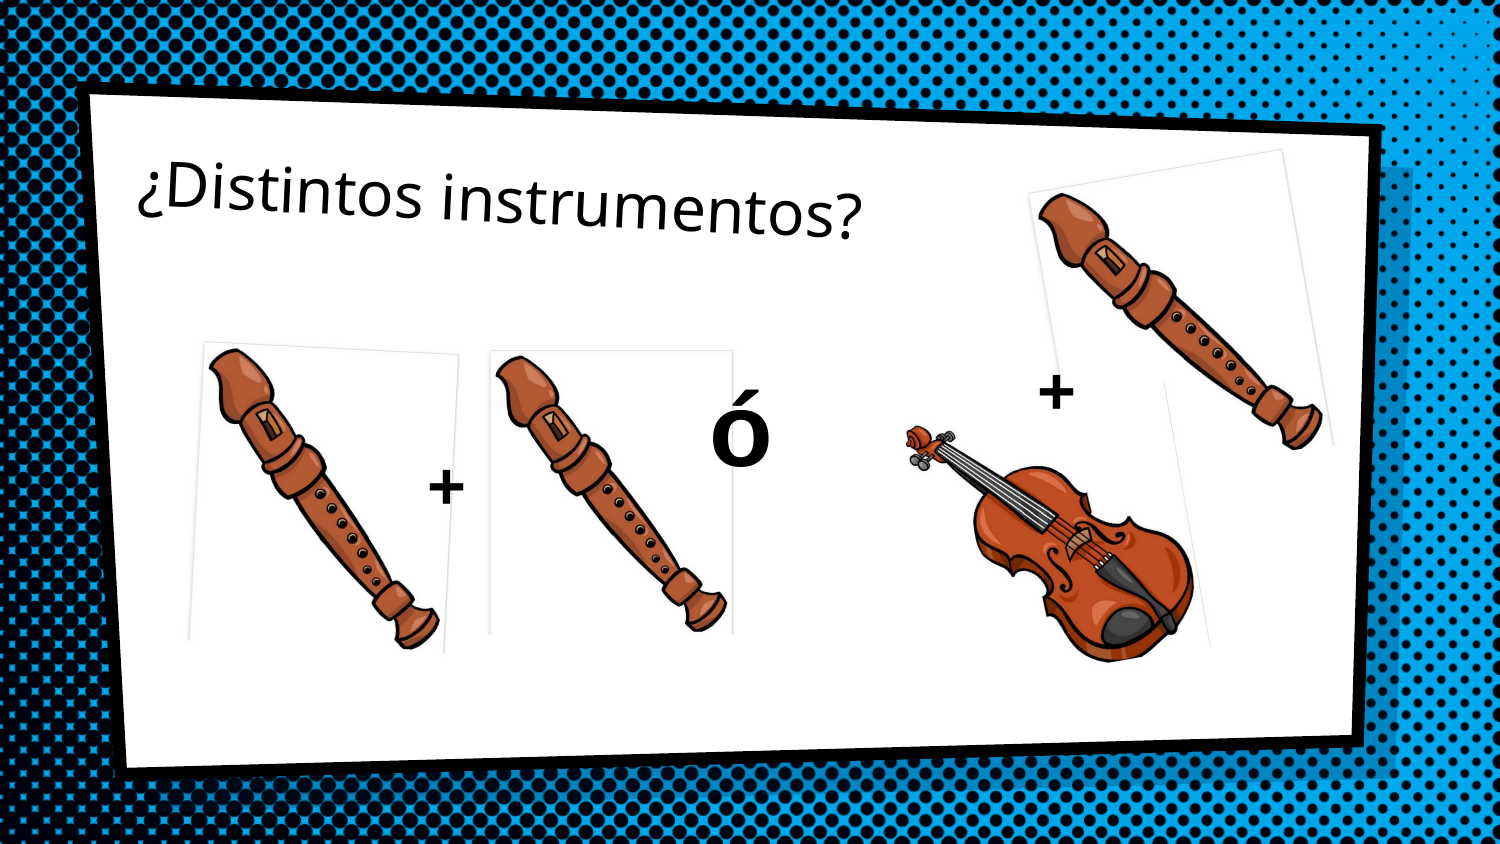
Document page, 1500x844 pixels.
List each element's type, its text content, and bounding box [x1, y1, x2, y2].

picture [205, 28, 217, 40]
picture [1060, 838, 1072, 844]
picture [1085, 816, 1094, 825]
picture [239, 0, 253, 6]
picture [1073, 781, 1083, 790]
picture [299, 29, 310, 40]
picture [1145, 805, 1152, 813]
picture [52, 415, 65, 428]
picture [40, 380, 54, 393]
picture [662, 815, 674, 826]
picture [840, 7, 847, 14]
picture [53, 110, 65, 122]
picture [452, 88, 462, 93]
picture [907, 552, 1220, 716]
picture [451, 0, 463, 6]
picture [123, 63, 135, 75]
picture [357, 814, 370, 827]
picture [1005, 101, 1011, 108]
picture [1027, 757, 1036, 766]
picture [817, 31, 824, 38]
picture [53, 157, 65, 169]
picture [473, 552, 752, 665]
picture [791, 780, 802, 791]
picture [111, 5, 123, 17]
picture [76, 298, 88, 310]
picture [451, 815, 463, 826]
picture [29, 110, 41, 122]
picture [839, 804, 849, 813]
picture [276, 52, 287, 63]
picture [1483, 0, 1493, 5]
picture [652, 30, 660, 38]
picture [404, 790, 417, 803]
picture [886, 780, 896, 790]
picture [723, 54, 730, 61]
picture [721, 803, 732, 814]
picture [17, 356, 30, 370]
picture [980, 780, 989, 790]
picture [945, 816, 954, 825]
picture [663, 88, 672, 97]
picture [1271, 838, 1283, 844]
picture [29, 87, 41, 99]
picture [1274, 794, 1281, 800]
picture [1227, 817, 1234, 824]
picture [557, 803, 568, 814]
picture [345, 778, 358, 792]
picture [287, 40, 298, 51]
picture [252, 5, 263, 16]
picture [758, 42, 765, 50]
picture [617, 88, 626, 97]
picture [1024, 143, 1332, 333]
picture [76, 345, 88, 357]
picture [1250, 817, 1257, 824]
picture [511, 30, 520, 39]
picture [603, 803, 615, 814]
picture [523, 18, 532, 27]
picture [41, 169, 53, 181]
picture [64, 380, 77, 393]
picture [1390, 0, 1399, 5]
picture [684, 837, 698, 844]
picture [1297, 793, 1304, 801]
picture [640, 65, 649, 74]
picture [1225, 838, 1236, 844]
picture [1084, 0, 1095, 5]
picture [357, 774, 370, 780]
picture [793, 7, 801, 14]
picture [135, 5, 146, 16]
picture [697, 779, 709, 791]
picture [581, 76, 590, 86]
picture [546, 41, 555, 50]
picture [520, 837, 534, 844]
picture [1014, 0, 1025, 5]
picture [557, 826, 568, 838]
picture [782, 19, 789, 26]
picture [746, 77, 754, 85]
picture [53, 63, 64, 75]
picture [439, 779, 452, 792]
picture [87, 380, 93, 392]
picture [158, 75, 170, 84]
picture [593, 65, 602, 74]
picture [1121, 828, 1129, 837]
picture [1027, 828, 1036, 837]
picture [534, 76, 544, 86]
picture [1494, 709, 1500, 721]
picture [674, 803, 685, 814]
picture [28, 368, 42, 381]
picture [1180, 817, 1187, 824]
picture [370, 76, 380, 86]
picture [1494, 756, 1500, 768]
picture [817, 54, 824, 61]
picture [533, 779, 545, 791]
picture [29, 274, 41, 287]
picture [864, 101, 871, 107]
picture [875, 89, 882, 96]
picture [29, 134, 41, 146]
picture [299, 75, 310, 87]
picture [40, 333, 53, 346]
picture [87, 426, 96, 440]
picture [1495, 170, 1500, 180]
picture [1332, 829, 1339, 836]
picture [1215, 758, 1223, 766]
picture [828, 89, 836, 96]
picture [123, 17, 135, 28]
picture [286, 814, 300, 827]
picture [41, 192, 53, 204]
picture [498, 814, 510, 826]
picture [1494, 803, 1500, 814]
picture [627, 779, 639, 791]
picture [511, 6, 520, 15]
picture [310, 814, 323, 827]
picture [17, 52, 29, 64]
picture [392, 802, 404, 815]
picture [64, 263, 77, 275]
picture [427, 814, 440, 826]
picture [1356, 829, 1363, 836]
picture [734, 89, 742, 97]
picture [29, 251, 41, 263]
picture [674, 826, 685, 838]
picture [922, 89, 929, 96]
picture [899, 19, 906, 26]
picture [733, 791, 744, 802]
picture [746, 54, 754, 61]
picture [980, 804, 989, 813]
picture [640, 41, 649, 50]
picture [1321, 817, 1328, 824]
picture [252, 75, 263, 87]
picture [41, 52, 53, 63]
title ¿Distintos instrumentos? [120, 107, 1279, 287]
picture [135, 52, 146, 63]
picture [475, 88, 485, 94]
picture [979, 758, 989, 767]
picture [28, 415, 42, 428]
picture [240, 40, 252, 51]
text_box + [412, 427, 1476, 552]
picture [64, 75, 76, 87]
picture [991, 769, 1001, 778]
picture [592, 768, 604, 779]
picture [617, 18, 625, 27]
picture [170, 40, 181, 52]
picture [896, 838, 909, 844]
picture [827, 792, 837, 802]
picture [592, 791, 603, 803]
picture [64, 122, 76, 134]
picture [849, 837, 862, 844]
picture [1050, 828, 1059, 837]
picture [639, 768, 650, 779]
picture [827, 816, 837, 825]
picture [627, 803, 638, 814]
picture [1356, 758, 1363, 765]
picture [899, 66, 906, 73]
picture [933, 828, 942, 837]
picture [88, 357, 92, 369]
picture [687, 65, 696, 73]
picture [451, 772, 463, 780]
picture [852, 66, 859, 73]
picture [1050, 781, 1059, 790]
picture [1297, 749, 1305, 754]
picture [897, 0, 908, 5]
picture [311, 17, 322, 28]
picture [921, 816, 930, 825]
picture [264, 17, 275, 28]
picture [1272, 0, 1282, 5]
picture [840, 31, 847, 38]
picture [1356, 782, 1363, 789]
picture [1004, 7, 1011, 14]
picture [850, 768, 861, 779]
picture [41, 99, 53, 110]
picture [711, 42, 719, 50]
picture [346, 52, 357, 63]
picture [920, 0, 931, 5]
picture [88, 28, 99, 40]
picture [911, 7, 917, 14]
picture [52, 345, 65, 357]
picture [298, 776, 322, 792]
picture [887, 54, 894, 61]
picture [17, 192, 29, 205]
picture [617, 41, 625, 50]
picture [1003, 828, 1012, 837]
picture [499, 18, 508, 27]
picture [52, 321, 65, 334]
picture [1168, 828, 1176, 836]
picture [1168, 758, 1176, 766]
picture [652, 6, 661, 15]
picture [1108, 0, 1119, 5]
picture [29, 204, 41, 216]
picture [216, 0, 229, 6]
picture [828, 66, 835, 73]
picture [1412, 838, 1424, 844]
picture [862, 804, 872, 813]
picture [394, 53, 403, 62]
picture [335, 17, 345, 27]
picture [0, 0, 498, 844]
picture [793, 54, 800, 61]
picture [1215, 805, 1222, 812]
picture [709, 0, 721, 5]
picture [87, 403, 94, 416]
picture [1168, 781, 1176, 789]
picture [1494, 826, 1500, 838]
picture [674, 779, 685, 791]
picture [440, 76, 450, 86]
picture [1038, 816, 1047, 825]
picture [474, 815, 486, 826]
picture [887, 7, 894, 14]
picture [523, 41, 532, 50]
picture [1109, 793, 1117, 801]
picture [1144, 828, 1152, 837]
picture [640, 88, 649, 97]
picture [1494, 521, 1500, 533]
picture [628, 53, 637, 62]
picture [217, 17, 228, 28]
picture [568, 769, 580, 779]
picture [17, 122, 29, 134]
picture [1050, 757, 1059, 766]
picture [76, 64, 88, 75]
picture [815, 827, 825, 837]
picture [64, 356, 77, 369]
picture [299, 52, 310, 63]
picture [686, 768, 697, 779]
picture [592, 815, 603, 826]
picture [1494, 732, 1500, 744]
picture [1379, 712, 1386, 718]
picture [276, 76, 287, 87]
picture [1015, 792, 1024, 801]
picture [427, 772, 440, 780]
picture [1203, 770, 1211, 777]
picture [592, 0, 603, 5]
picture [333, 790, 346, 804]
picture [1365, 838, 1377, 844]
picture [464, 76, 473, 86]
picture [357, 790, 370, 804]
picture [1297, 817, 1304, 824]
picture [746, 7, 754, 15]
picture [1494, 639, 1500, 650]
picture [1494, 686, 1500, 697]
picture [1495, 217, 1500, 227]
picture [76, 391, 89, 404]
picture [205, 75, 216, 85]
picture [1131, 0, 1142, 5]
picture [1342, 838, 1353, 844]
picture [217, 40, 228, 52]
picture [1121, 757, 1129, 766]
picture [605, 6, 614, 15]
picture [1225, 0, 1236, 5]
picture [440, 53, 450, 62]
picture [1201, 0, 1212, 5]
picture [605, 30, 614, 39]
picture [1013, 838, 1025, 844]
picture [887, 78, 894, 84]
picture [64, 98, 76, 111]
picture [721, 827, 732, 838]
picture [1131, 838, 1143, 844]
picture [146, 40, 158, 52]
picture [803, 0, 814, 5]
picture [486, 802, 498, 815]
picture [440, 29, 450, 39]
picture [615, 815, 627, 826]
picture [850, 0, 861, 5]
picture [334, 64, 345, 74]
picture [756, 815, 767, 826]
picture [732, 0, 744, 5]
picture [675, 77, 684, 85]
picture [88, 0, 112, 17]
picture [323, 52, 333, 63]
picture [380, 790, 393, 804]
picture [969, 66, 976, 73]
picture [967, 0, 978, 5]
picture [510, 803, 521, 815]
picture [687, 19, 695, 26]
picture [368, 779, 381, 792]
picture [311, 64, 322, 75]
picture [722, 6, 731, 15]
picture [29, 63, 41, 75]
picture [309, 790, 323, 804]
picture [52, 391, 65, 405]
picture [956, 780, 966, 790]
picture [310, 0, 323, 6]
picture [875, 19, 882, 26]
picture [1319, 0, 1329, 5]
picture [321, 802, 335, 815]
picture [958, 54, 964, 61]
picture [746, 30, 753, 38]
picture [334, 775, 346, 780]
picture [1239, 782, 1246, 789]
picture [170, 64, 181, 75]
picture [545, 791, 557, 803]
picture [1333, 782, 1339, 789]
picture [205, 52, 217, 63]
picture [28, 344, 42, 358]
picture [1482, 838, 1494, 844]
picture [1285, 829, 1292, 836]
picture [1391, 817, 1398, 824]
picture [1154, 838, 1166, 844]
picture [872, 837, 885, 844]
picture [440, 6, 450, 16]
picture [662, 768, 674, 779]
picture [780, 815, 790, 826]
picture [53, 16, 64, 28]
picture [1156, 793, 1164, 801]
picture [498, 771, 510, 780]
picture [546, 18, 555, 27]
picture [615, 0, 627, 5]
picture [851, 816, 860, 825]
picture [544, 837, 558, 844]
picture [570, 18, 579, 27]
picture [1494, 545, 1500, 556]
picture [345, 802, 358, 815]
picture [41, 263, 53, 275]
picture [981, 101, 988, 108]
picture [605, 77, 614, 86]
picture [76, 251, 86, 263]
picture [41, 122, 53, 134]
picture [744, 803, 755, 814]
picture [723, 30, 730, 38]
picture [664, 18, 672, 26]
picture [1250, 770, 1258, 777]
picture [839, 761, 849, 767]
picture [1274, 770, 1281, 777]
picture [886, 760, 895, 767]
picture [755, 837, 768, 844]
picture [167, 310, 752, 662]
picture [943, 838, 955, 844]
picture [252, 29, 263, 40]
picture [946, 19, 952, 26]
picture [1309, 829, 1316, 836]
picture [229, 52, 240, 63]
picture [76, 204, 83, 216]
picture [487, 30, 497, 39]
picture [523, 88, 532, 96]
picture [1109, 769, 1118, 778]
picture [1074, 804, 1082, 813]
picture [803, 768, 814, 779]
picture [357, 0, 369, 6]
picture [1321, 770, 1328, 777]
picture [778, 837, 792, 844]
picture [652, 53, 661, 62]
picture [825, 837, 839, 844]
picture [1379, 805, 1386, 812]
picture [1179, 770, 1188, 778]
picture [1368, 676, 1374, 683]
picture [476, 65, 485, 74]
picture [628, 6, 637, 15]
picture [333, 814, 346, 827]
picture [88, 75, 99, 81]
picture [545, 815, 557, 826]
picture [64, 28, 76, 40]
picture [864, 78, 871, 85]
picture [862, 761, 872, 767]
picture [1332, 805, 1339, 812]
picture [934, 7, 941, 14]
picture [287, 64, 299, 75]
picture [487, 6, 497, 16]
picture [627, 826, 638, 838]
picture [1203, 793, 1211, 801]
picture [1344, 817, 1351, 824]
picture [1495, 123, 1500, 133]
picture [52, 204, 65, 216]
picture [968, 816, 977, 825]
picture [497, 837, 511, 844]
picture [782, 66, 789, 73]
picture [392, 779, 405, 792]
picture [934, 54, 941, 61]
picture [1495, 53, 1500, 62]
picture [87, 473, 98, 487]
picture [17, 239, 30, 252]
picture [1062, 793, 1071, 801]
picture [568, 791, 580, 803]
picture [76, 321, 88, 334]
picture [521, 815, 533, 826]
picture [276, 5, 287, 16]
picture [1436, 0, 1446, 4]
picture [675, 6, 684, 15]
picture [874, 792, 884, 802]
picture [29, 17, 41, 28]
picture [1332, 758, 1339, 765]
picture [1037, 838, 1049, 844]
picture [758, 66, 765, 73]
picture [135, 28, 146, 40]
picture [569, 88, 579, 97]
picture [147, 17, 158, 28]
picture [570, 65, 579, 74]
picture [498, 791, 510, 803]
picture [1262, 782, 1269, 789]
picture [1132, 769, 1141, 778]
picture [1379, 782, 1386, 788]
picture [1085, 769, 1094, 778]
picture [1061, 0, 1072, 5]
picture [922, 19, 929, 26]
picture [1321, 793, 1327, 800]
picture [1356, 805, 1363, 812]
picture [1015, 769, 1024, 778]
picture [946, 89, 952, 96]
picture [1107, 838, 1119, 844]
picture [581, 6, 590, 15]
picture [909, 827, 919, 837]
picture [1027, 804, 1036, 813]
picture [990, 838, 1002, 844]
picture [333, 0, 346, 6]
picture [850, 792, 860, 802]
picture [580, 826, 592, 838]
picture [521, 0, 533, 5]
text_box + [1022, 333, 1500, 347]
picture [1494, 779, 1500, 791]
picture [614, 837, 628, 844]
picture [193, 64, 205, 75]
picture [546, 88, 555, 96]
picture [685, 0, 697, 5]
picture [405, 64, 415, 74]
picture [451, 791, 463, 803]
picture [64, 333, 77, 346]
picture [511, 76, 520, 86]
picture [957, 7, 964, 14]
picture [1262, 829, 1269, 836]
picture [956, 804, 966, 813]
picture [452, 18, 462, 27]
picture [1250, 793, 1257, 800]
picture [639, 815, 650, 826]
picture [1062, 769, 1071, 778]
picture [569, 41, 579, 50]
picture [815, 780, 825, 790]
picture [17, 286, 30, 299]
picture [897, 792, 907, 802]
picture [815, 762, 825, 767]
picture [170, 17, 181, 28]
picture [709, 768, 720, 779]
picture [1144, 757, 1152, 766]
picture [802, 837, 815, 844]
picture [533, 826, 545, 838]
picture [405, 18, 415, 27]
picture [756, 768, 767, 779]
picture [64, 146, 76, 157]
picture [29, 181, 41, 193]
picture [146, 63, 158, 75]
picture [498, 0, 510, 6]
picture [499, 88, 508, 95]
picture [311, 41, 322, 51]
picture [29, 227, 41, 240]
picture [17, 262, 30, 276]
picture [111, 75, 123, 82]
picture [404, 0, 416, 6]
picture [358, 64, 368, 74]
picture [580, 803, 592, 814]
picture [1460, 0, 1470, 4]
picture [64, 427, 77, 440]
picture [873, 0, 885, 5]
picture [41, 0, 76, 17]
picture [1435, 838, 1447, 844]
picture [591, 837, 605, 844]
picture [874, 816, 884, 825]
picture [523, 65, 532, 74]
picture [205, 5, 217, 16]
picture [429, 41, 438, 51]
picture [1495, 146, 1500, 157]
picture [886, 804, 895, 813]
picture [934, 31, 941, 37]
picture [840, 54, 847, 61]
picture [382, 64, 392, 74]
picture [474, 771, 487, 780]
picture [793, 31, 800, 38]
picture [193, 17, 205, 28]
picture [792, 804, 802, 814]
picture [217, 64, 228, 75]
picture [1248, 838, 1260, 844]
picture [416, 802, 428, 815]
picture [1144, 781, 1152, 789]
picture [41, 239, 53, 251]
picture [768, 780, 779, 791]
picture [1285, 758, 1293, 765]
picture [699, 77, 707, 85]
picture [335, 41, 345, 51]
picture [661, 837, 675, 844]
picture [346, 29, 356, 39]
picture [429, 18, 438, 27]
picture [323, 76, 333, 87]
picture [1391, 770, 1398, 777]
picture [52, 227, 65, 240]
picture [1426, 829, 1433, 835]
picture [64, 192, 76, 205]
picture [933, 759, 942, 767]
picture [276, 29, 287, 40]
picture [499, 41, 508, 50]
picture [922, 66, 929, 73]
picture [487, 53, 497, 62]
picture [404, 814, 416, 826]
picture [369, 802, 381, 815]
picture [651, 826, 662, 838]
picture [711, 89, 719, 97]
picture [709, 815, 720, 826]
picture [780, 768, 790, 779]
picture [1121, 805, 1129, 813]
picture [405, 41, 415, 51]
picture [875, 66, 882, 73]
picture [40, 356, 53, 369]
picture [687, 89, 696, 97]
picture [41, 28, 53, 40]
picture [664, 65, 672, 74]
picture [898, 816, 907, 825]
picture [1178, 0, 1189, 5]
picture [415, 779, 428, 792]
picture [1495, 100, 1500, 110]
picture [427, 0, 440, 6]
picture [1097, 757, 1106, 766]
picture [192, 0, 206, 6]
picture [1191, 781, 1199, 789]
picture [100, 40, 111, 52]
picture [439, 802, 451, 815]
picture [263, 0, 276, 6]
picture [182, 28, 193, 40]
picture [874, 769, 884, 779]
picture [40, 286, 53, 298]
picture [628, 30, 637, 39]
picture [510, 826, 521, 838]
picture [1494, 568, 1500, 580]
picture [487, 76, 497, 86]
picture [452, 41, 462, 50]
picture [1495, 240, 1500, 250]
picture [229, 5, 240, 16]
picture [75, 0, 89, 6]
picture [862, 780, 872, 790]
picture [288, 17, 298, 28]
picture [1309, 782, 1316, 789]
picture [733, 768, 744, 779]
picture [734, 19, 742, 26]
picture [145, 0, 159, 6]
picture [521, 791, 533, 803]
picture [910, 101, 917, 108]
picture [41, 216, 53, 228]
picture [1156, 770, 1164, 778]
picture [18, 75, 29, 87]
picture [1494, 615, 1500, 627]
picture [828, 19, 835, 26]
picture [1026, 781, 1036, 790]
picture [1215, 781, 1222, 789]
picture [815, 804, 825, 814]
picture [1133, 816, 1141, 825]
picture [64, 438, 97, 475]
picture [1495, 263, 1500, 274]
picture [887, 31, 894, 37]
picture [75, 415, 89, 428]
picture [429, 88, 438, 93]
picture [1459, 838, 1470, 844]
picture [41, 75, 53, 87]
picture [933, 780, 942, 790]
picture [17, 333, 30, 346]
picture [581, 30, 590, 39]
picture [803, 815, 813, 825]
picture [770, 31, 777, 38]
picture [452, 65, 462, 74]
picture [464, 30, 473, 39]
picture [64, 309, 77, 322]
picture [380, 814, 393, 827]
picture [911, 54, 917, 61]
picture [111, 28, 123, 40]
picture [429, 64, 438, 74]
picture [76, 368, 88, 381]
picture [756, 0, 767, 5]
picture [1368, 723, 1374, 730]
picture [464, 6, 473, 15]
picture [182, 5, 193, 16]
picture [229, 28, 240, 40]
picture [1238, 758, 1246, 765]
picture [1495, 29, 1500, 39]
picture [76, 17, 88, 28]
picture [991, 816, 1001, 825]
picture [182, 52, 193, 63]
text_box ó [694, 347, 1500, 472]
picture [52, 181, 65, 193]
picture [76, 228, 85, 240]
picture [568, 0, 580, 5]
picture [64, 286, 77, 299]
picture [417, 6, 427, 15]
picture [1495, 6, 1500, 16]
picture [99, 64, 111, 75]
picture [1155, 0, 1166, 5]
picture [1227, 793, 1234, 801]
picture [52, 298, 65, 310]
picture [969, 90, 976, 96]
picture [1015, 816, 1024, 825]
picture [711, 65, 719, 73]
picture [603, 779, 615, 791]
picture [1318, 838, 1330, 844]
picture [41, 145, 53, 157]
picture [64, 169, 76, 181]
picture [1226, 770, 1234, 777]
picture [1050, 804, 1059, 813]
picture [639, 0, 650, 5]
picture [1297, 770, 1304, 777]
picture [99, 17, 111, 28]
picture [158, 5, 170, 16]
picture [686, 791, 697, 803]
picture [839, 780, 849, 790]
picture [770, 54, 777, 61]
picture [711, 19, 718, 26]
picture [499, 65, 509, 74]
picture [474, 791, 486, 803]
picture [1062, 816, 1071, 825]
picture [1191, 758, 1199, 766]
picture [826, 0, 838, 5]
picture [1495, 194, 1500, 204]
picture [1285, 805, 1292, 812]
picture [463, 802, 475, 815]
picture [534, 30, 544, 39]
picture [593, 88, 602, 98]
picture [723, 77, 730, 85]
picture [382, 41, 391, 51]
picture [934, 78, 941, 84]
picture [321, 778, 335, 792]
picture [534, 6, 544, 15]
picture [1274, 817, 1281, 824]
picture [558, 30, 567, 39]
picture [358, 41, 368, 51]
picture [805, 66, 812, 73]
picture [944, 792, 954, 802]
picture [1038, 792, 1047, 801]
picture [968, 769, 977, 778]
picture [780, 791, 790, 802]
picture [1309, 805, 1316, 812]
picture [734, 65, 742, 73]
picture [382, 18, 392, 27]
picture [1494, 475, 1500, 486]
picture [745, 827, 755, 838]
picture [1003, 757, 1012, 767]
picture [76, 275, 87, 287]
picture [1191, 829, 1199, 836]
picture [193, 40, 205, 52]
picture [804, 792, 813, 802]
picture [28, 298, 42, 310]
picture [40, 426, 53, 440]
picture [875, 42, 882, 49]
picture [40, 403, 53, 416]
picture [29, 321, 42, 334]
picture [1215, 828, 1222, 836]
picture [111, 52, 123, 63]
picture [558, 76, 567, 86]
picture [545, 0, 557, 5]
picture [240, 64, 252, 75]
picture [699, 6, 707, 15]
picture [1413, 0, 1423, 4]
picture [909, 760, 919, 767]
picture [53, 87, 64, 99]
picture [1178, 838, 1189, 844]
picture [934, 101, 941, 108]
picture [1344, 794, 1351, 800]
picture [864, 54, 871, 61]
picture [651, 803, 662, 814]
picture [1097, 804, 1106, 813]
picture [817, 78, 824, 85]
picture [604, 826, 615, 838]
picture [1074, 757, 1083, 766]
picture [417, 76, 427, 86]
picture [770, 77, 777, 85]
picture [464, 53, 473, 62]
picture [686, 815, 697, 826]
picture [768, 827, 778, 838]
picture [1109, 816, 1118, 825]
picture [1368, 817, 1374, 824]
picture [393, 76, 403, 86]
picture [956, 827, 965, 837]
picture [476, 18, 485, 27]
picture [1180, 793, 1187, 801]
picture [1309, 758, 1316, 765]
picture [792, 763, 802, 767]
picture [240, 17, 252, 28]
picture [662, 0, 674, 5]
picture [721, 780, 732, 791]
picture [286, 0, 299, 6]
picture [169, 0, 182, 6]
picture [40, 309, 53, 322]
picture [264, 40, 275, 51]
picture [52, 274, 65, 287]
picture [699, 54, 707, 61]
picture [791, 827, 802, 837]
picture [52, 438, 65, 452]
picture [1344, 770, 1351, 777]
picture [1156, 817, 1164, 824]
picture [370, 53, 380, 63]
picture [899, 43, 906, 49]
picture [534, 53, 544, 62]
picture [568, 815, 580, 826]
picture [76, 40, 88, 52]
picture [1285, 782, 1292, 789]
picture [29, 40, 41, 52]
picture [29, 157, 41, 169]
picture [1191, 805, 1199, 812]
picture [852, 19, 859, 26]
picture [781, 89, 789, 96]
picture [405, 88, 415, 92]
picture [731, 837, 745, 844]
picture [1415, 817, 1421, 824]
picture [427, 790, 440, 803]
picture [64, 239, 76, 252]
picture [758, 89, 765, 97]
picture [17, 169, 29, 181]
picture [1037, 0, 1049, 5]
picture [990, 0, 1002, 5]
picture [1168, 805, 1176, 812]
picture [758, 19, 765, 26]
picture [1368, 770, 1374, 777]
picture [476, 41, 485, 51]
picture [580, 779, 592, 791]
picture [697, 803, 709, 814]
picture [323, 5, 333, 16]
picture [1366, 0, 1376, 4]
picture [474, 0, 486, 6]
picture [299, 5, 310, 16]
picture [638, 837, 651, 844]
picture [370, 29, 380, 39]
picture [581, 53, 590, 62]
picture [135, 75, 146, 83]
picture [158, 52, 170, 63]
picture [158, 28, 170, 40]
picture [1238, 829, 1246, 836]
picture [53, 40, 64, 52]
picture [687, 42, 695, 50]
picture [252, 52, 263, 63]
picture [1295, 838, 1307, 844]
picture [593, 18, 602, 27]
picture [980, 828, 989, 837]
picture [558, 53, 567, 62]
picture [615, 767, 627, 779]
picture [744, 780, 756, 791]
picture [770, 7, 777, 14]
picture [652, 77, 661, 85]
picture [1201, 838, 1213, 844]
picture [966, 838, 979, 844]
picture [863, 7, 871, 14]
picture [768, 803, 779, 814]
picture [899, 89, 906, 96]
picture [1051, 8, 1058, 14]
picture [1262, 758, 1269, 765]
picture [1074, 828, 1082, 837]
picture [17, 98, 29, 111]
picture [521, 770, 533, 780]
picture [417, 53, 427, 62]
picture [829, 42, 835, 49]
picture [1133, 793, 1140, 801]
picture [779, 0, 791, 5]
picture [380, 774, 393, 780]
picture [933, 804, 942, 813]
picture [558, 6, 567, 15]
picture [968, 792, 977, 802]
picture [380, 0, 393, 6]
picture [417, 29, 426, 39]
picture [567, 837, 581, 844]
picture [1003, 804, 1012, 813]
picture [805, 89, 812, 96]
picture [1379, 829, 1386, 835]
picture [76, 158, 81, 169]
picture [862, 827, 872, 837]
picture [1379, 735, 1386, 742]
picture [839, 827, 849, 837]
picture [944, 769, 954, 778]
picture [1084, 838, 1096, 844]
picture [593, 41, 602, 50]
picture [1379, 758, 1386, 765]
picture [1249, 0, 1259, 5]
picture [852, 42, 859, 49]
picture [697, 827, 709, 838]
picture [991, 792, 1001, 801]
picture [1003, 781, 1012, 790]
picture [981, 7, 988, 14]
picture [229, 75, 240, 86]
picture [1296, 0, 1306, 5]
picture [827, 768, 837, 779]
picture [605, 53, 614, 62]
picture [1203, 817, 1211, 824]
picture [52, 368, 65, 381]
picture [793, 77, 800, 85]
picture [394, 29, 403, 39]
picture [1121, 781, 1129, 789]
picture [639, 791, 650, 803]
picture [709, 791, 720, 802]
picture [735, 42, 742, 50]
picture [864, 31, 871, 38]
picture [675, 53, 684, 62]
picture [628, 77, 637, 86]
picture [1389, 838, 1400, 844]
picture [852, 89, 859, 96]
picture [53, 134, 64, 146]
picture [17, 145, 29, 158]
picture [1343, 0, 1353, 5]
picture [509, 779, 522, 791]
picture [921, 792, 930, 802]
picture [1097, 828, 1106, 837]
picture [1097, 781, 1106, 790]
picture [708, 837, 722, 844]
picture [909, 804, 919, 813]
picture [1239, 805, 1246, 812]
picture [122, 0, 136, 6]
picture [17, 216, 30, 228]
picture [640, 18, 649, 27]
picture [733, 815, 744, 826]
picture [64, 403, 77, 416]
picture [17, 309, 30, 322]
picture [182, 75, 193, 84]
picture [533, 803, 545, 814]
picture [346, 76, 357, 86]
picture [486, 779, 498, 791]
picture [943, 0, 955, 5]
picture [664, 42, 672, 50]
picture [346, 5, 357, 16]
picture [782, 42, 789, 50]
picture [817, 7, 824, 14]
picture [286, 790, 311, 815]
picture [1494, 592, 1500, 603]
picture [1038, 769, 1048, 778]
picture [650, 779, 662, 791]
picture [1495, 287, 1500, 298]
picture [264, 64, 275, 75]
picture [545, 769, 557, 779]
picture [886, 827, 895, 837]
picture [393, 5, 403, 16]
picture [956, 758, 966, 767]
picture [64, 52, 76, 63]
picture [1495, 311, 1500, 321]
picture [662, 791, 674, 803]
picture [1262, 805, 1269, 812]
picture [909, 780, 919, 790]
picture [1438, 817, 1444, 824]
picture [17, 28, 29, 40]
picture [1391, 723, 1397, 730]
picture [76, 181, 82, 193]
picture [1494, 662, 1500, 674]
picture [957, 101, 964, 108]
picture [1494, 498, 1500, 509]
picture [805, 19, 812, 26]
picture [897, 769, 907, 779]
picture [358, 17, 368, 27]
picture [88, 52, 100, 63]
picture [919, 838, 932, 844]
picture [546, 65, 555, 74]
picture [699, 30, 707, 38]
picture [52, 251, 65, 263]
picture [463, 779, 475, 791]
picture [922, 42, 929, 49]
picture [370, 5, 380, 16]
picture [1085, 793, 1094, 801]
picture [1403, 805, 1409, 812]
picture [323, 29, 333, 39]
picture [756, 791, 767, 802]
picture [616, 65, 625, 74]
picture [805, 42, 812, 49]
picture [123, 40, 135, 52]
picture [556, 779, 568, 791]
picture [615, 791, 627, 803]
picture [921, 769, 931, 778]
picture [511, 53, 520, 62]
picture [676, 30, 684, 38]
picture [840, 78, 847, 85]
picture [946, 66, 952, 73]
picture [887, 101, 894, 108]
picture [1495, 76, 1500, 86]
picture [64, 216, 76, 228]
picture [404, 773, 417, 780]
